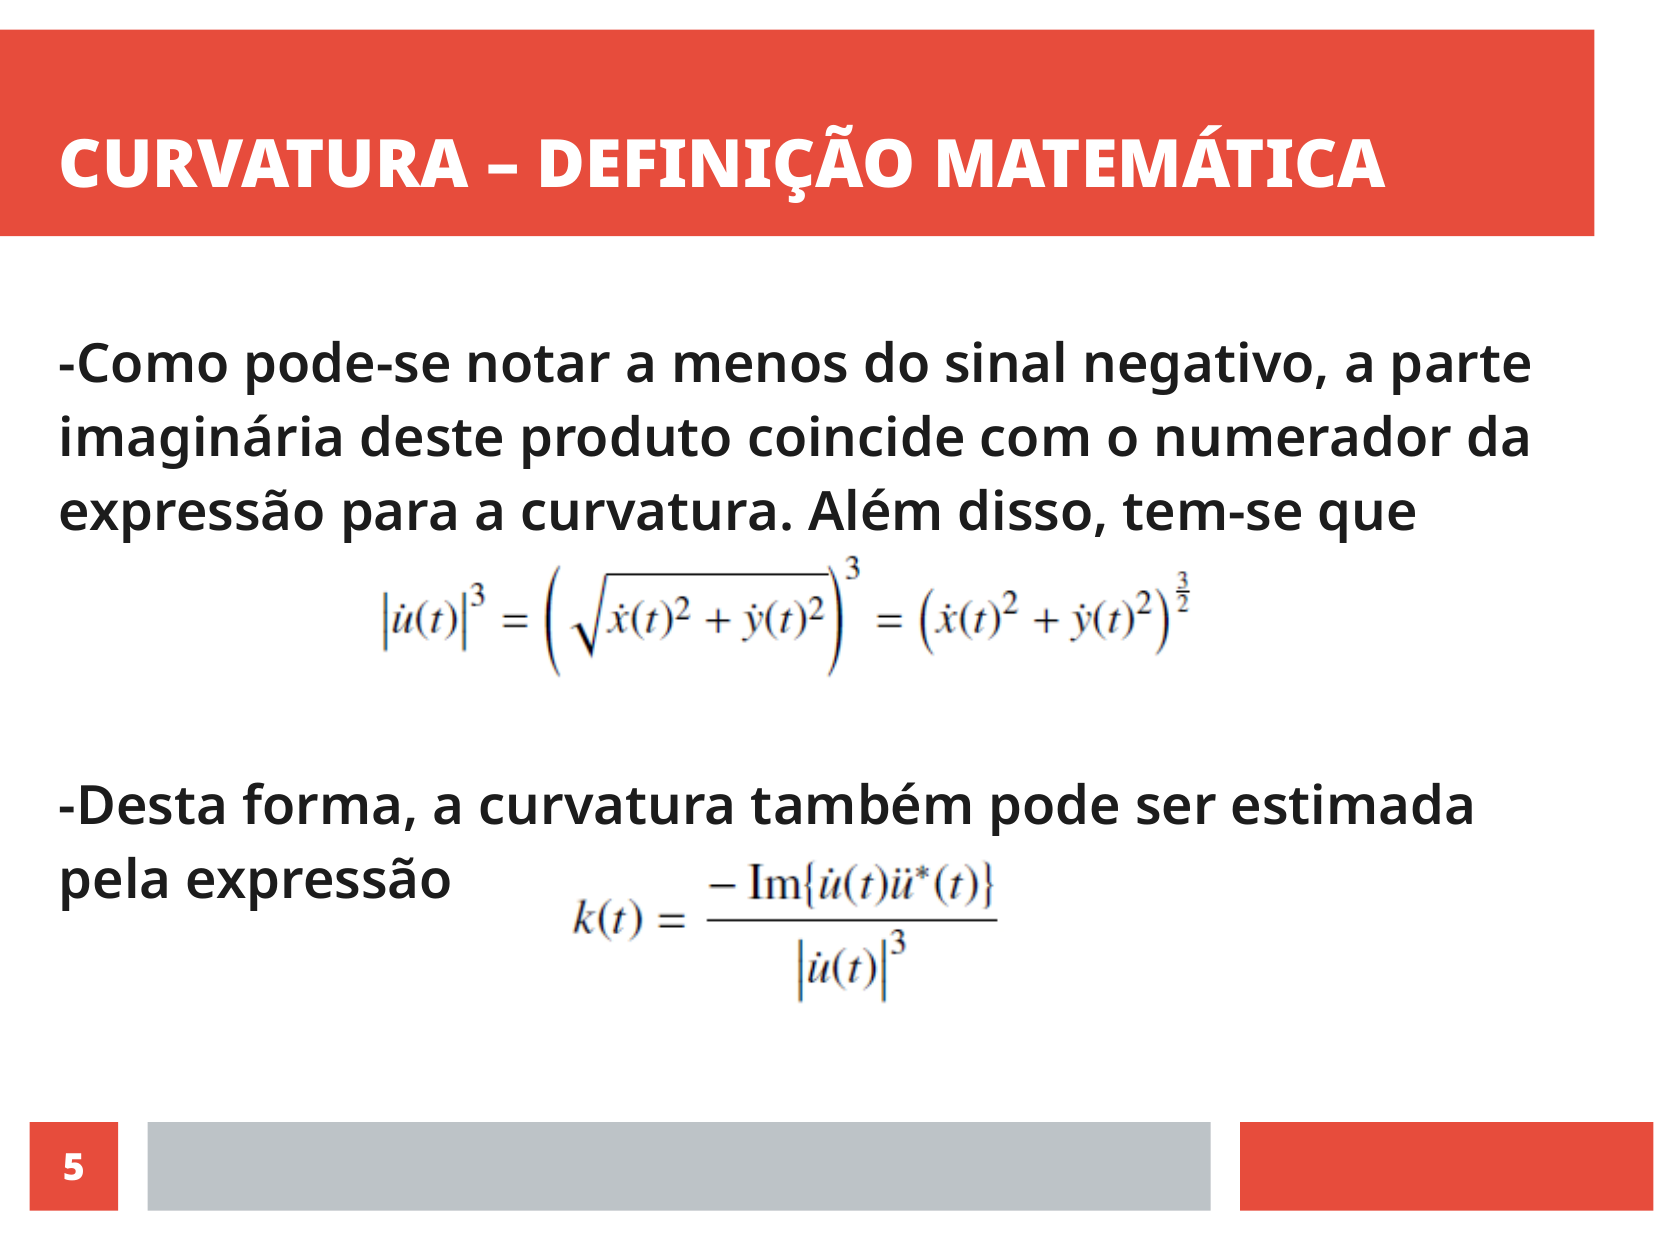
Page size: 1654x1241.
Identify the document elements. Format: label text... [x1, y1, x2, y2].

list -Como pode-se notar a menos do sinal negativo, a parte imaginária deste produto coincide com o numerador da expressão para a curvatura. Além disso, tem-se que -Desta forma, a curvatura também pode ser estimada pela expressão [59, 324, 1565, 1093]
picture [355, 547, 1217, 686]
picture [555, 836, 1004, 1028]
title CURVATURA – DEFINIÇÃO MATEMÁTICA [59, 59, 1595, 207]
